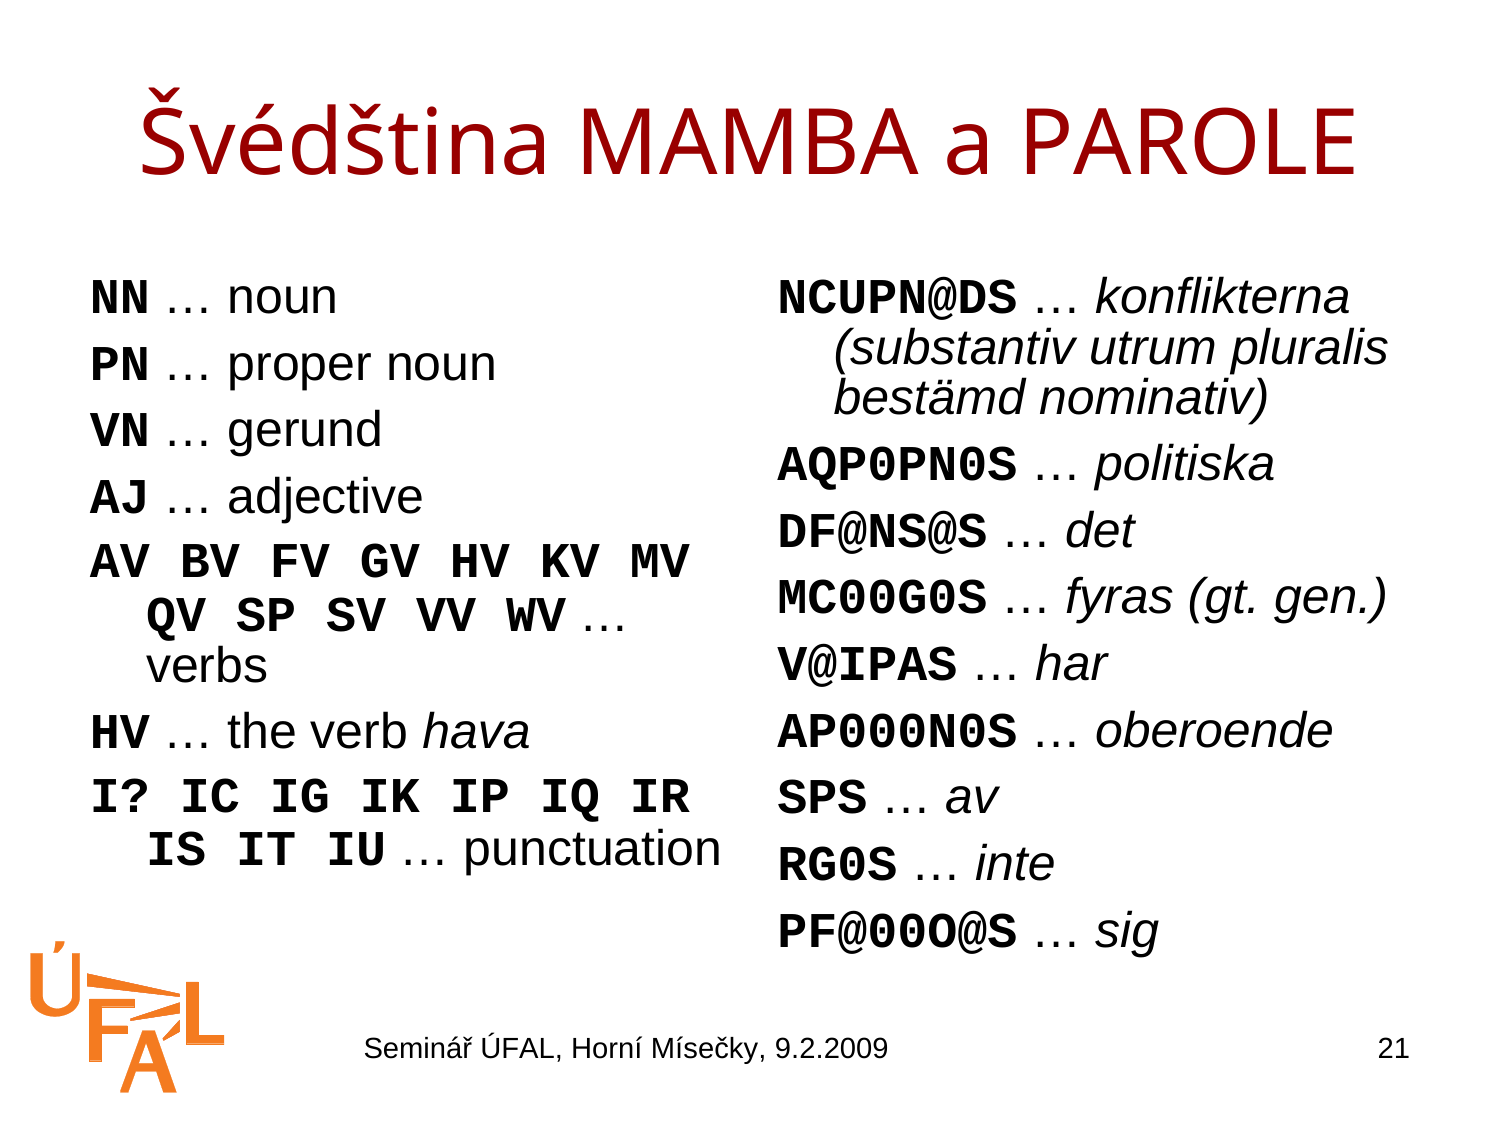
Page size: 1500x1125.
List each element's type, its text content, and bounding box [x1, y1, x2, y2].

title Švédština MAMBA a PAROLE [75, 45, 1426, 233]
list NCUPN@DS … konflikterna (substantiv utrum pluralis bestämd nominativ) AQP0PN0S … politiska DF@NS@S … det MC00G0S … fyras (gt. gen.) V@IPAS … har AP000N0S … oberoende SPS … av RG0S … inte PF@00O@S … sig [762, 262, 1426, 1006]
list NN … noun PN … proper noun VN … gerund AJ … adjective AV BV FV GV HV KV MV QV SP SV VV WV … verbs HV … the verb hava I? IC IG IK IP IQ IR IS IT IU … punctuation [75, 262, 738, 1006]
